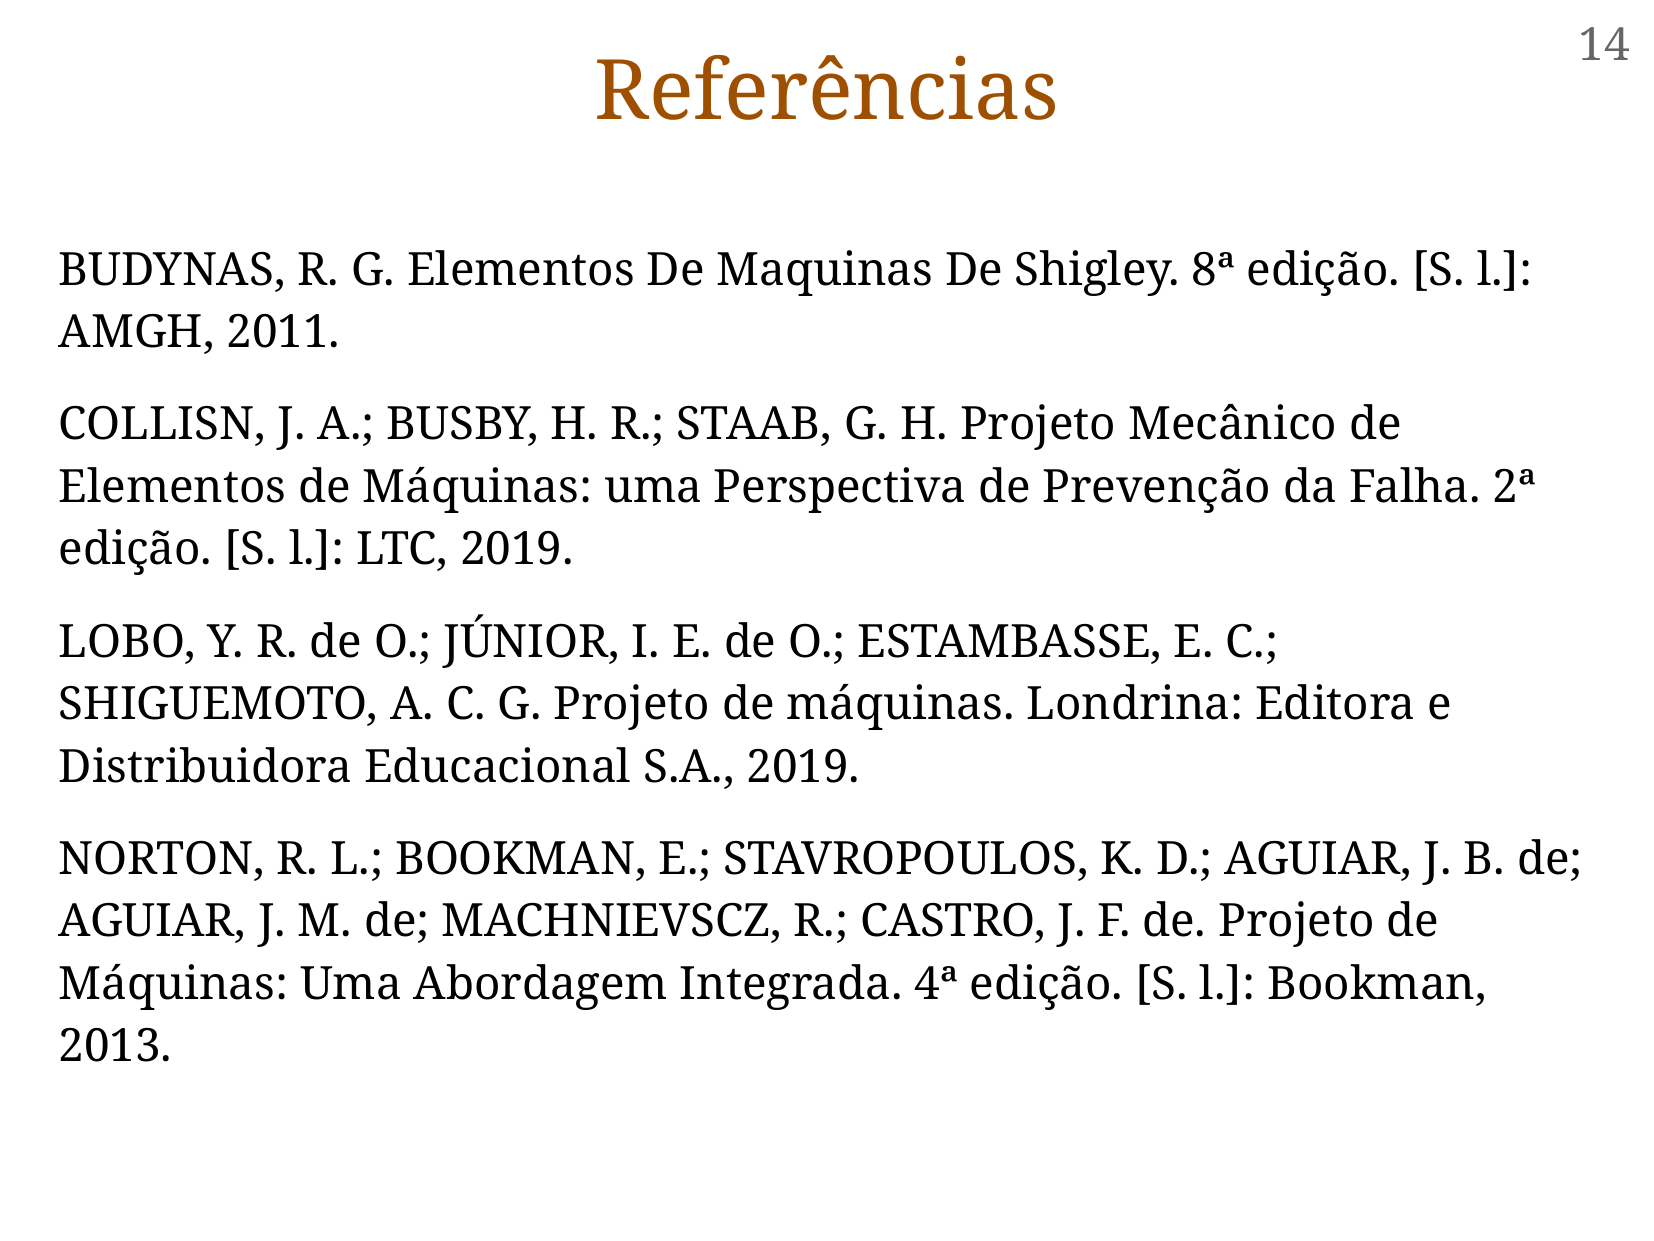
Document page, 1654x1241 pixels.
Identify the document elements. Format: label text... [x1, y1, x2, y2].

title Referências [59, 29, 1595, 148]
list BUDYNAS, R. G. Elementos De Maquinas De Shigley. 8ª edição. [S. l.]: AMGH, 2011. COLLISN, J. A.; BUSBY, H. R.; STAAB, G. H. Projeto Mecânico de Elementos de Máquinas: uma Perspectiva de Prevenção da Falha. 2ª edição. [S. l.]: LTC, 2019. LOBO, Y. R. de O.; JÚNIOR, I. E. de O.; ESTAMBASSE, E. C.; SHIGUEMOTO, A. C. G. Projeto de máquinas. Londrina: Editora e Distribuidora Educacional S.A., 2019. NORTON, R. L.; BOOKMAN, E.; STAVROPOULOS, K. D.; AGUIAR, J. B. de; AGUIAR, J. M. de; MACHNIEVSCZ, R.; CASTRO, J. F. de. Projeto de Máquinas: Uma Abordagem Integrada. 4ª edição. [S. l.]: Bookman, 2013. [59, 236, 1595, 1211]
